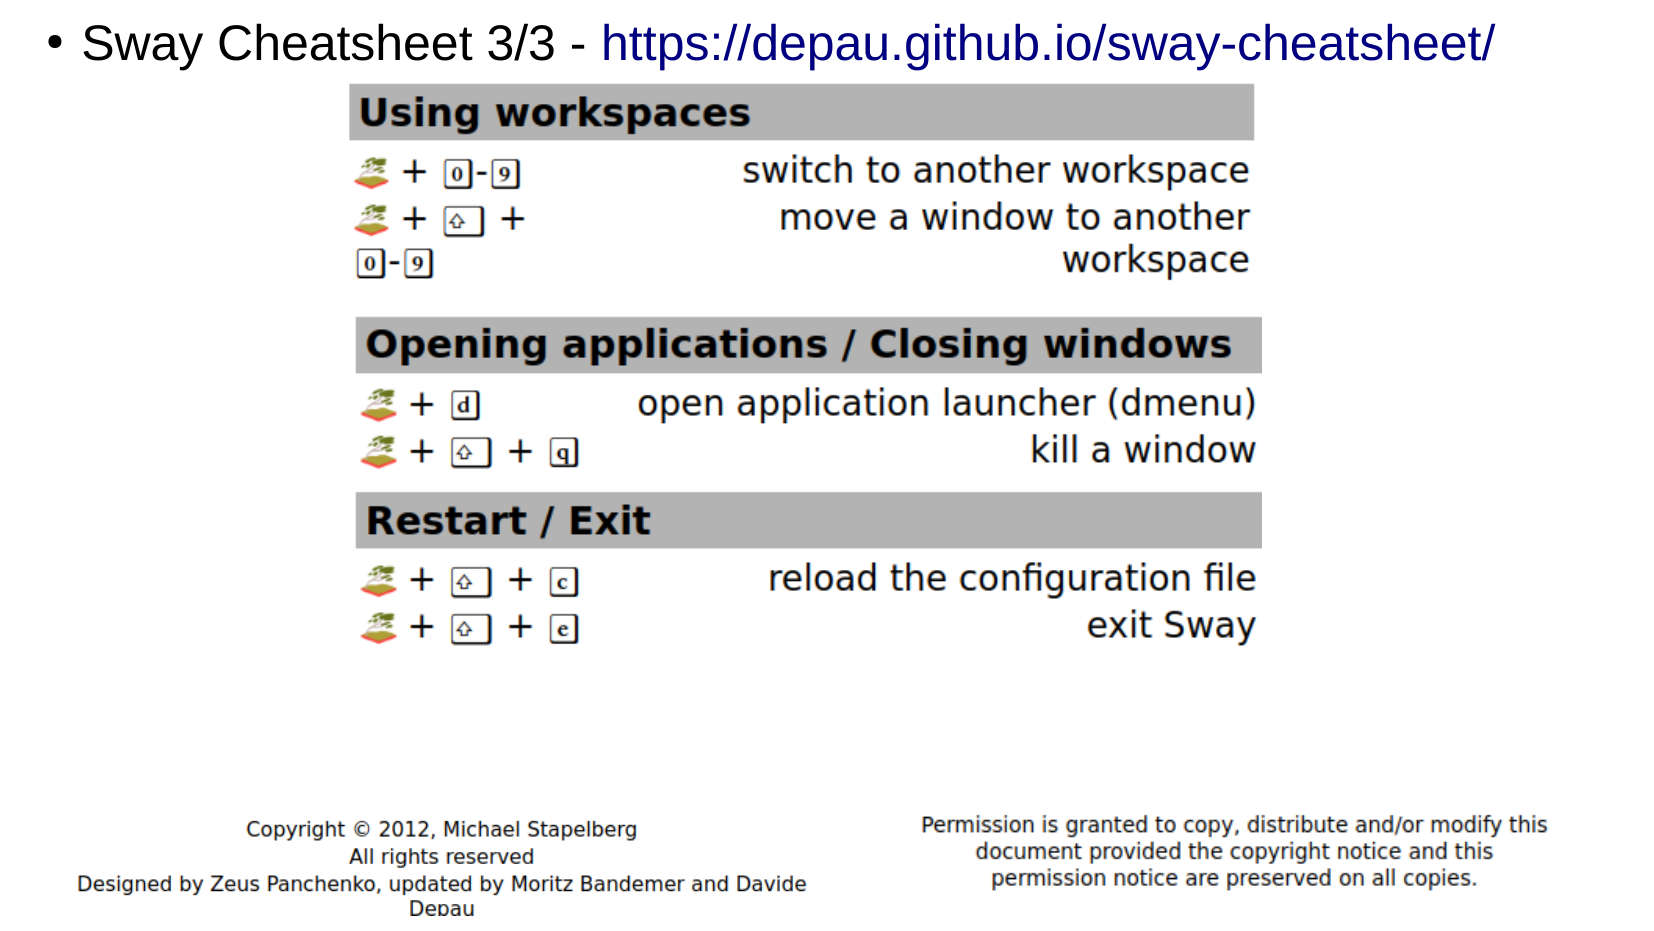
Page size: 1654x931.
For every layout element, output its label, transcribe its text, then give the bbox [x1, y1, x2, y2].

picture [353, 311, 1262, 655]
subtitle Sway Cheatsheet 3/3 - https://depau.github.io/sway-cheatsheet/ [46, 15, 1612, 202]
picture [910, 806, 1564, 900]
picture [348, 81, 1256, 299]
picture [68, 812, 807, 916]
